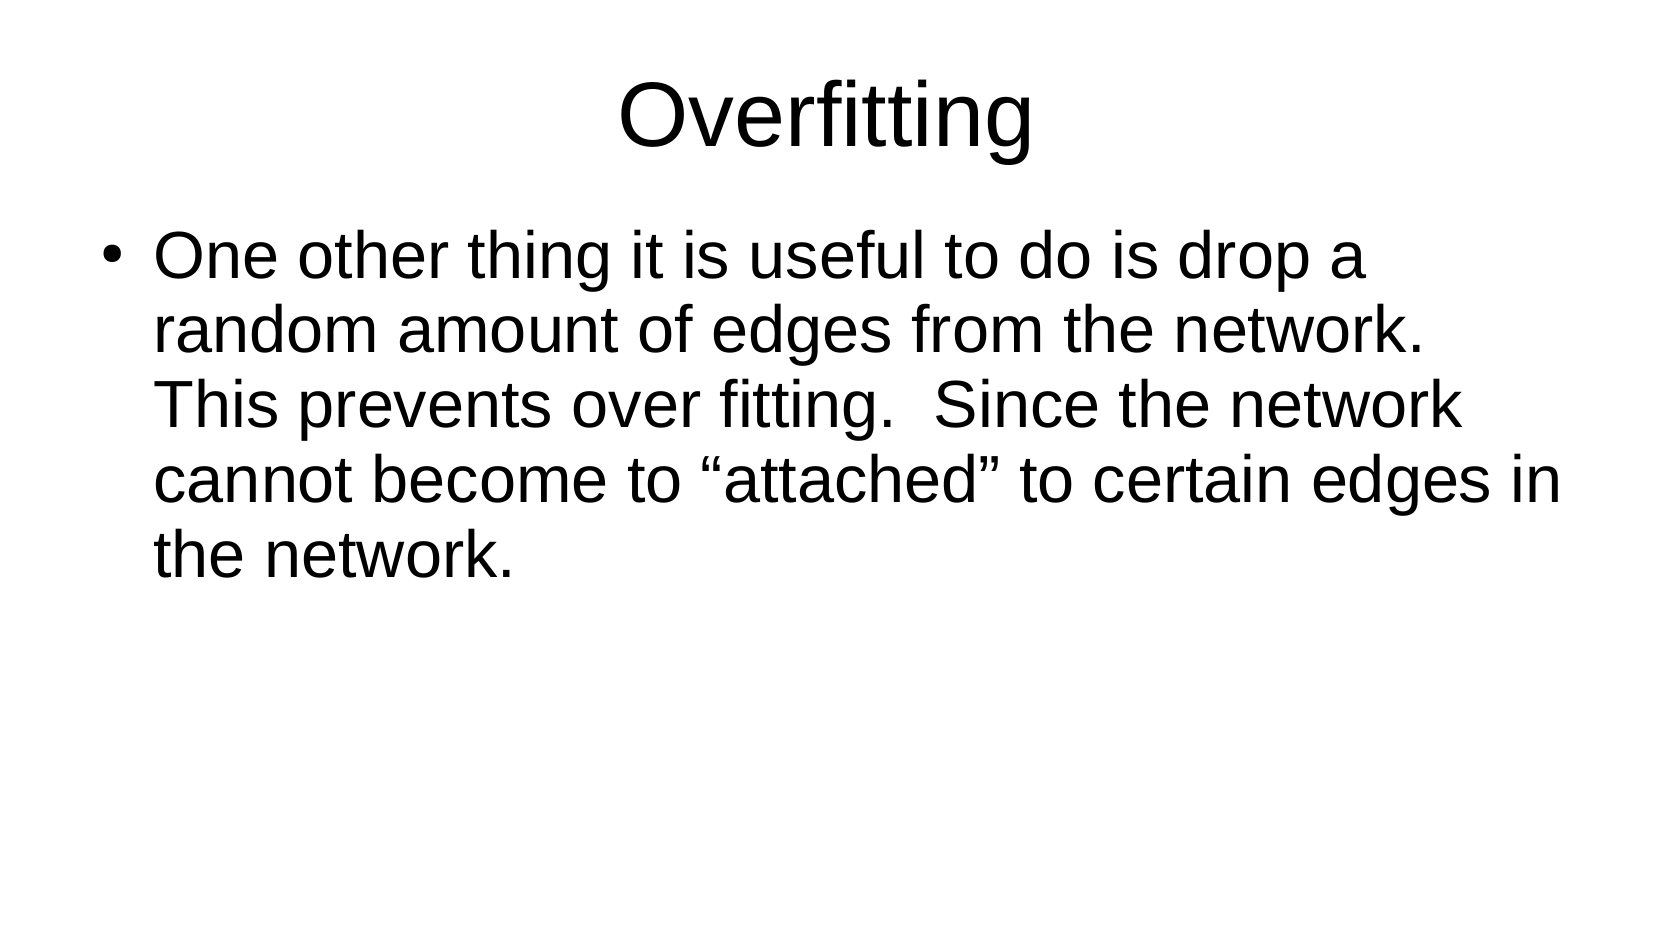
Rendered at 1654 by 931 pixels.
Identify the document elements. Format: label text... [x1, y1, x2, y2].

title Overfitting [82, 37, 1571, 193]
list One other thing it is useful to do is drop a random amount of edges from the network. This prevents over fitting. Since the network cannot become to “attached” to certain edges in the network. [82, 217, 1571, 758]
